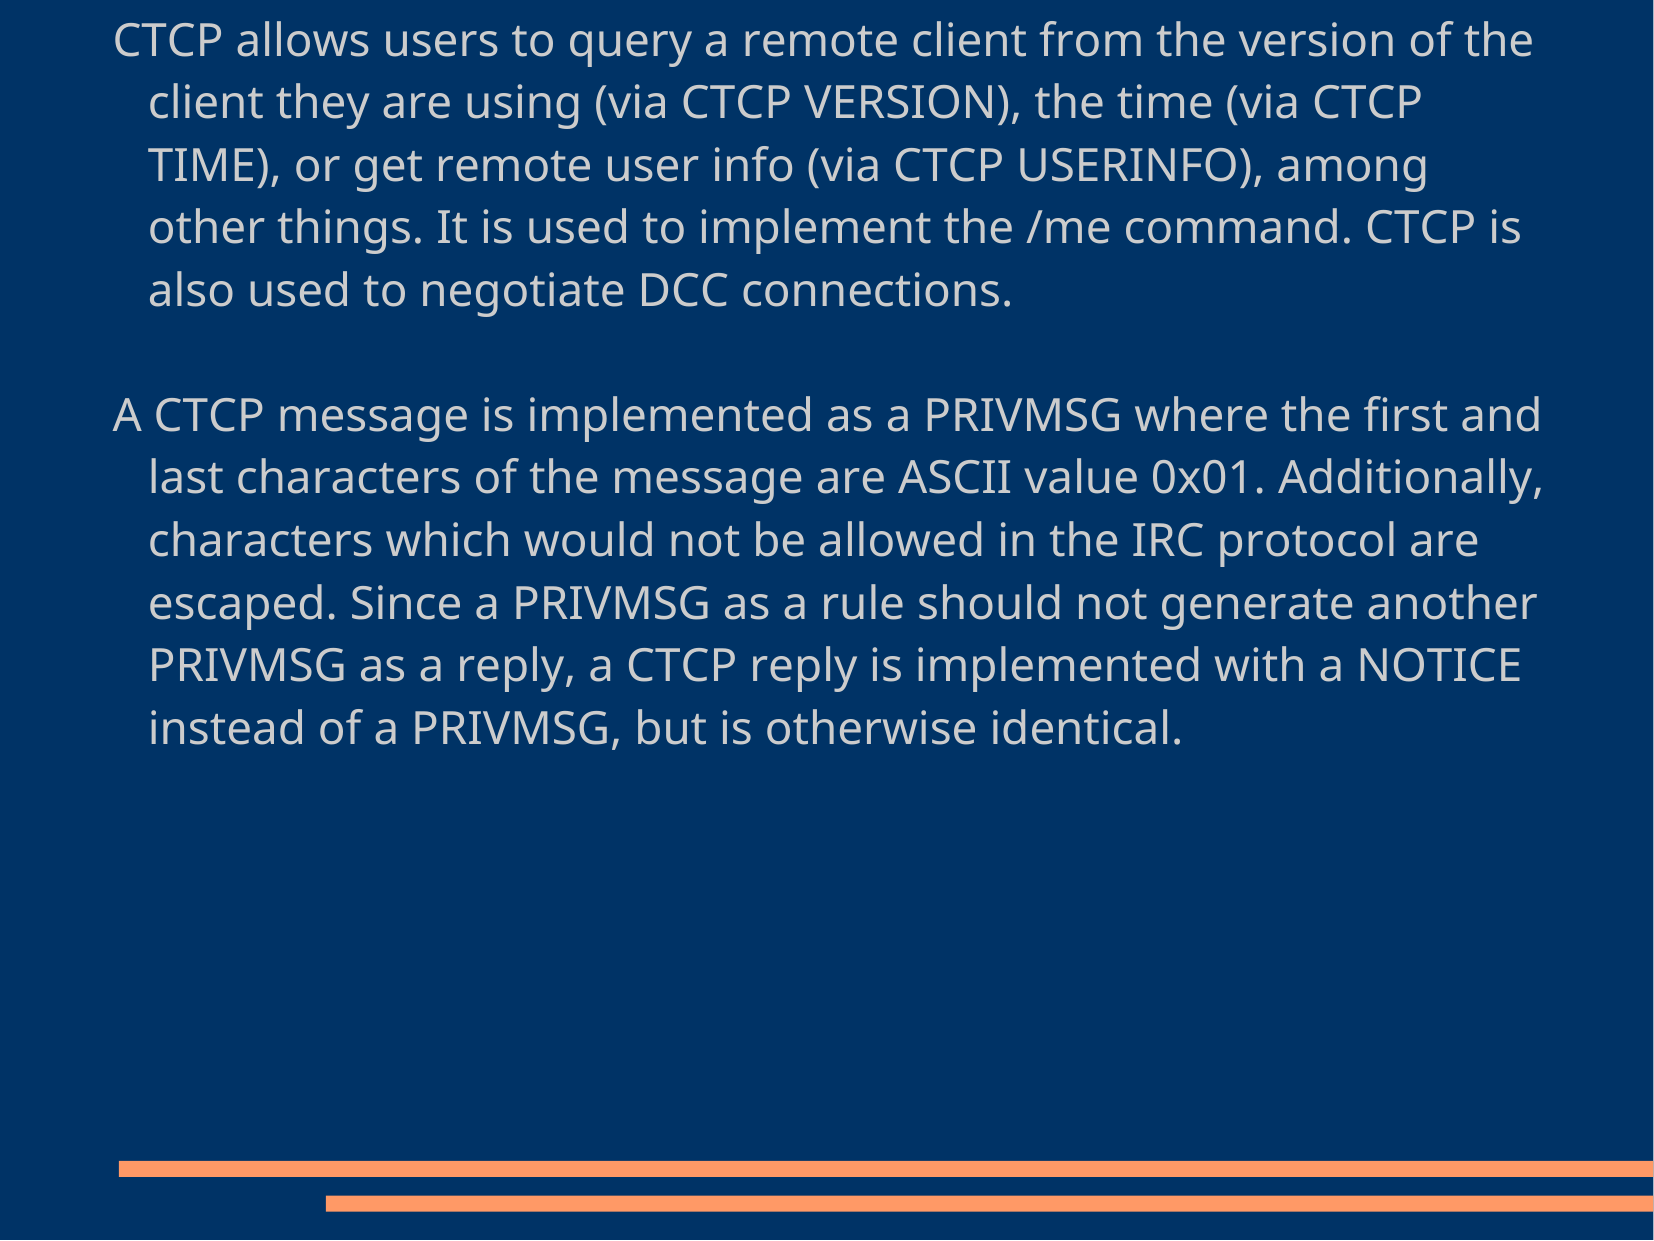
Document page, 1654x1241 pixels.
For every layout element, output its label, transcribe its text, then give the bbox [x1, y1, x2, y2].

subtitle CTCP allows users to query a remote client from the version of the client they are using (via CTCP VERSION), the time (via CTCP TIME), or get remote user info (via CTCP USERINFO), among other things. It is used to implement the /me command. CTCP is also used to negotiate DCC connections. A CTCP message is implemented as a PRIVMSG where the first and last characters of the message are ASCII value 0x01. Additionally, characters which would not be allowed in the IRC protocol are escaped. Since a PRIVMSG as a rule should not generate another PRIVMSG as a reply, a CTCP reply is implemented with a NOTICE instead of a PRIVMSG, but is otherwise identical. [112, 0, 1552, 788]
